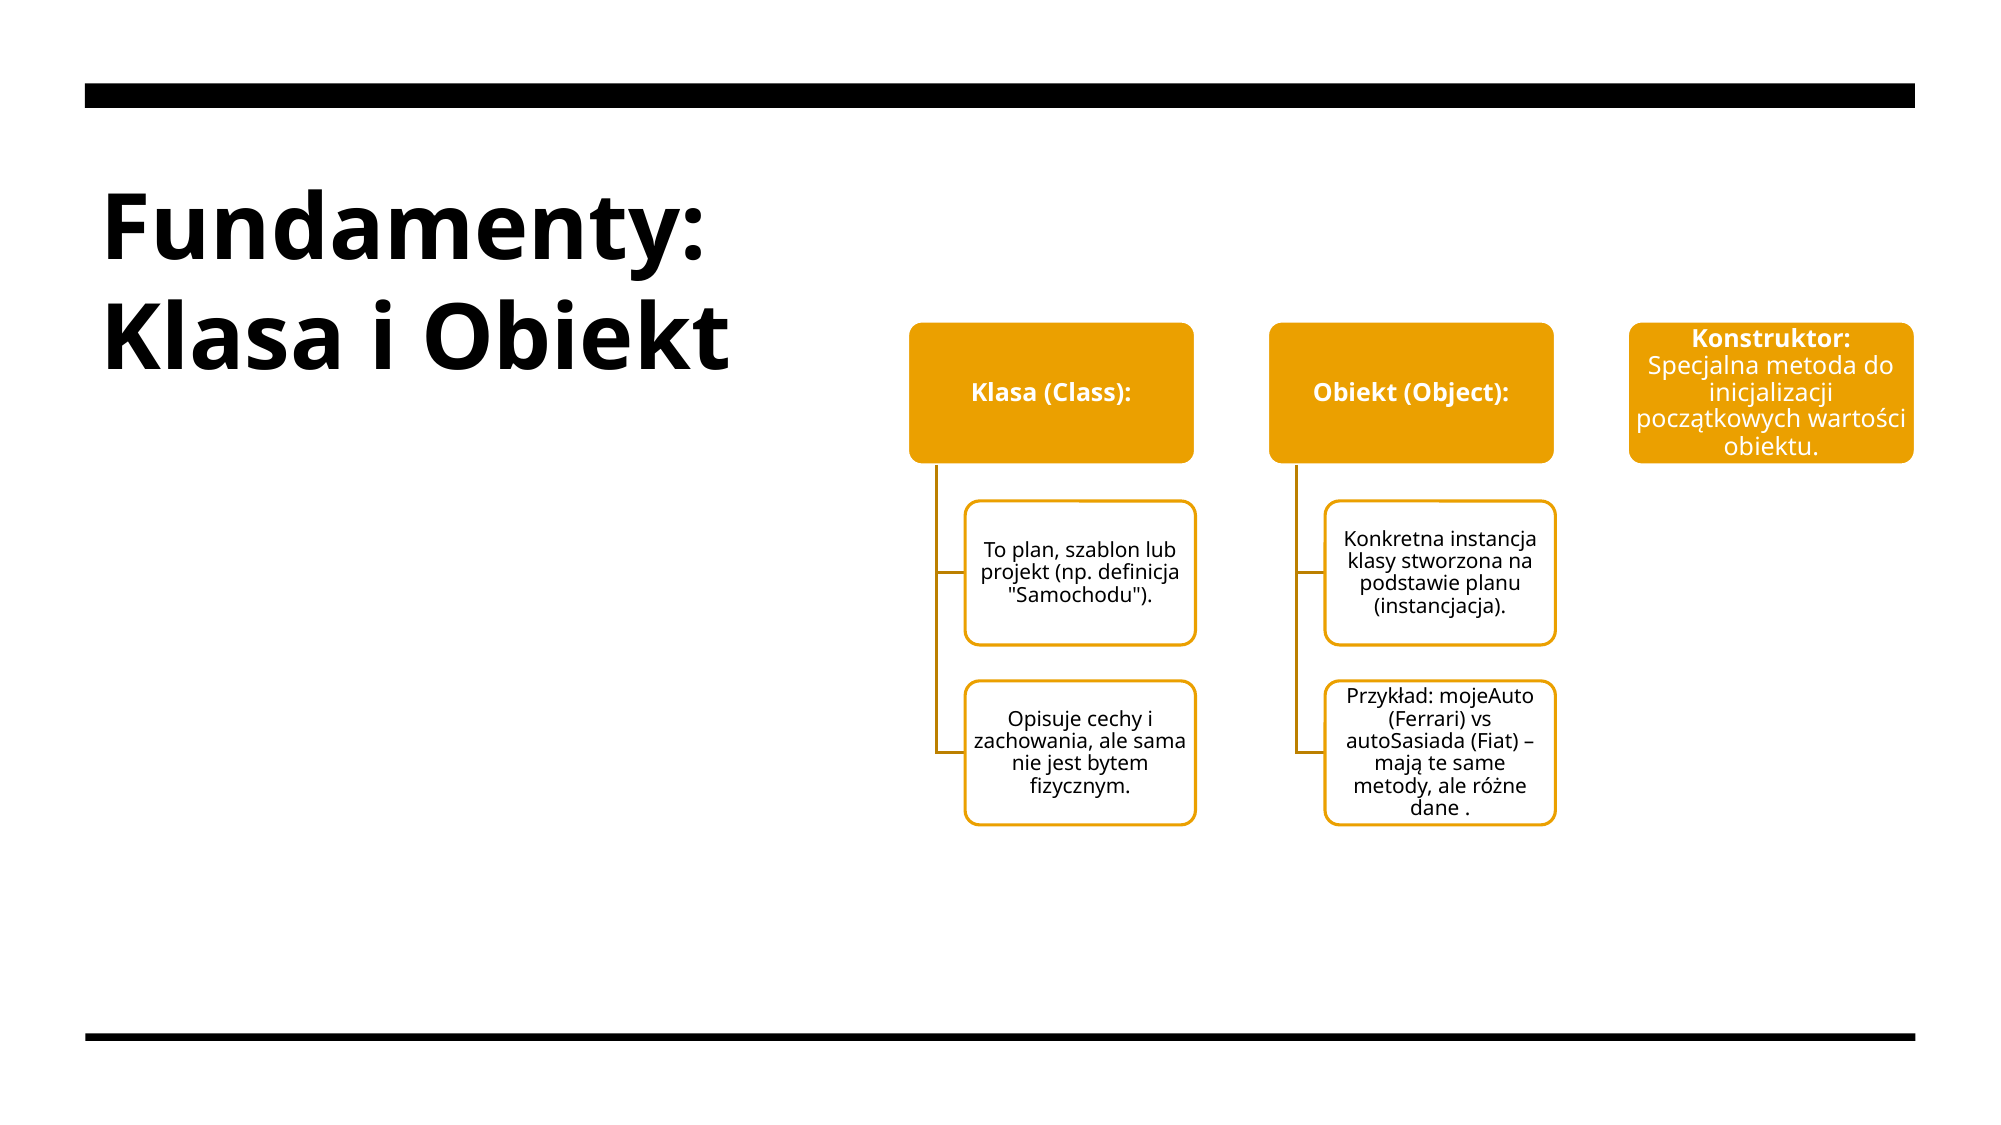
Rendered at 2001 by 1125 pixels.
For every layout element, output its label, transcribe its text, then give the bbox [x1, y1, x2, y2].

title Fundamenty: Klasa i Obiekt [85, 160, 789, 713]
text_box Opisuje cechy i zachowania, ale sama nie jest bytem fizycznym. [965, 680, 1196, 825]
text_box Obiekt (Object): [1267, 320, 1556, 465]
text_box Przykład: mojeAuto (Ferrari) vs autoSasiada (Fiat) – mają te same metody, ale różne dane . [1325, 680, 1556, 825]
text_box Konkretna instancja klasy stworzona na podstawie planu (instancjacja). [1325, 500, 1556, 645]
text_box To plan, szablon lub projekt (np. definicja "Samochodu"). [965, 500, 1196, 645]
text_box [84, 83, 1915, 108]
text_box [85, 1033, 1916, 1041]
text_box Konstruktor: Specjalna metoda do inicjalizacji początkowych wartości obiektu. [1627, 320, 1916, 465]
text_box Klasa (Class): [907, 320, 1196, 465]
